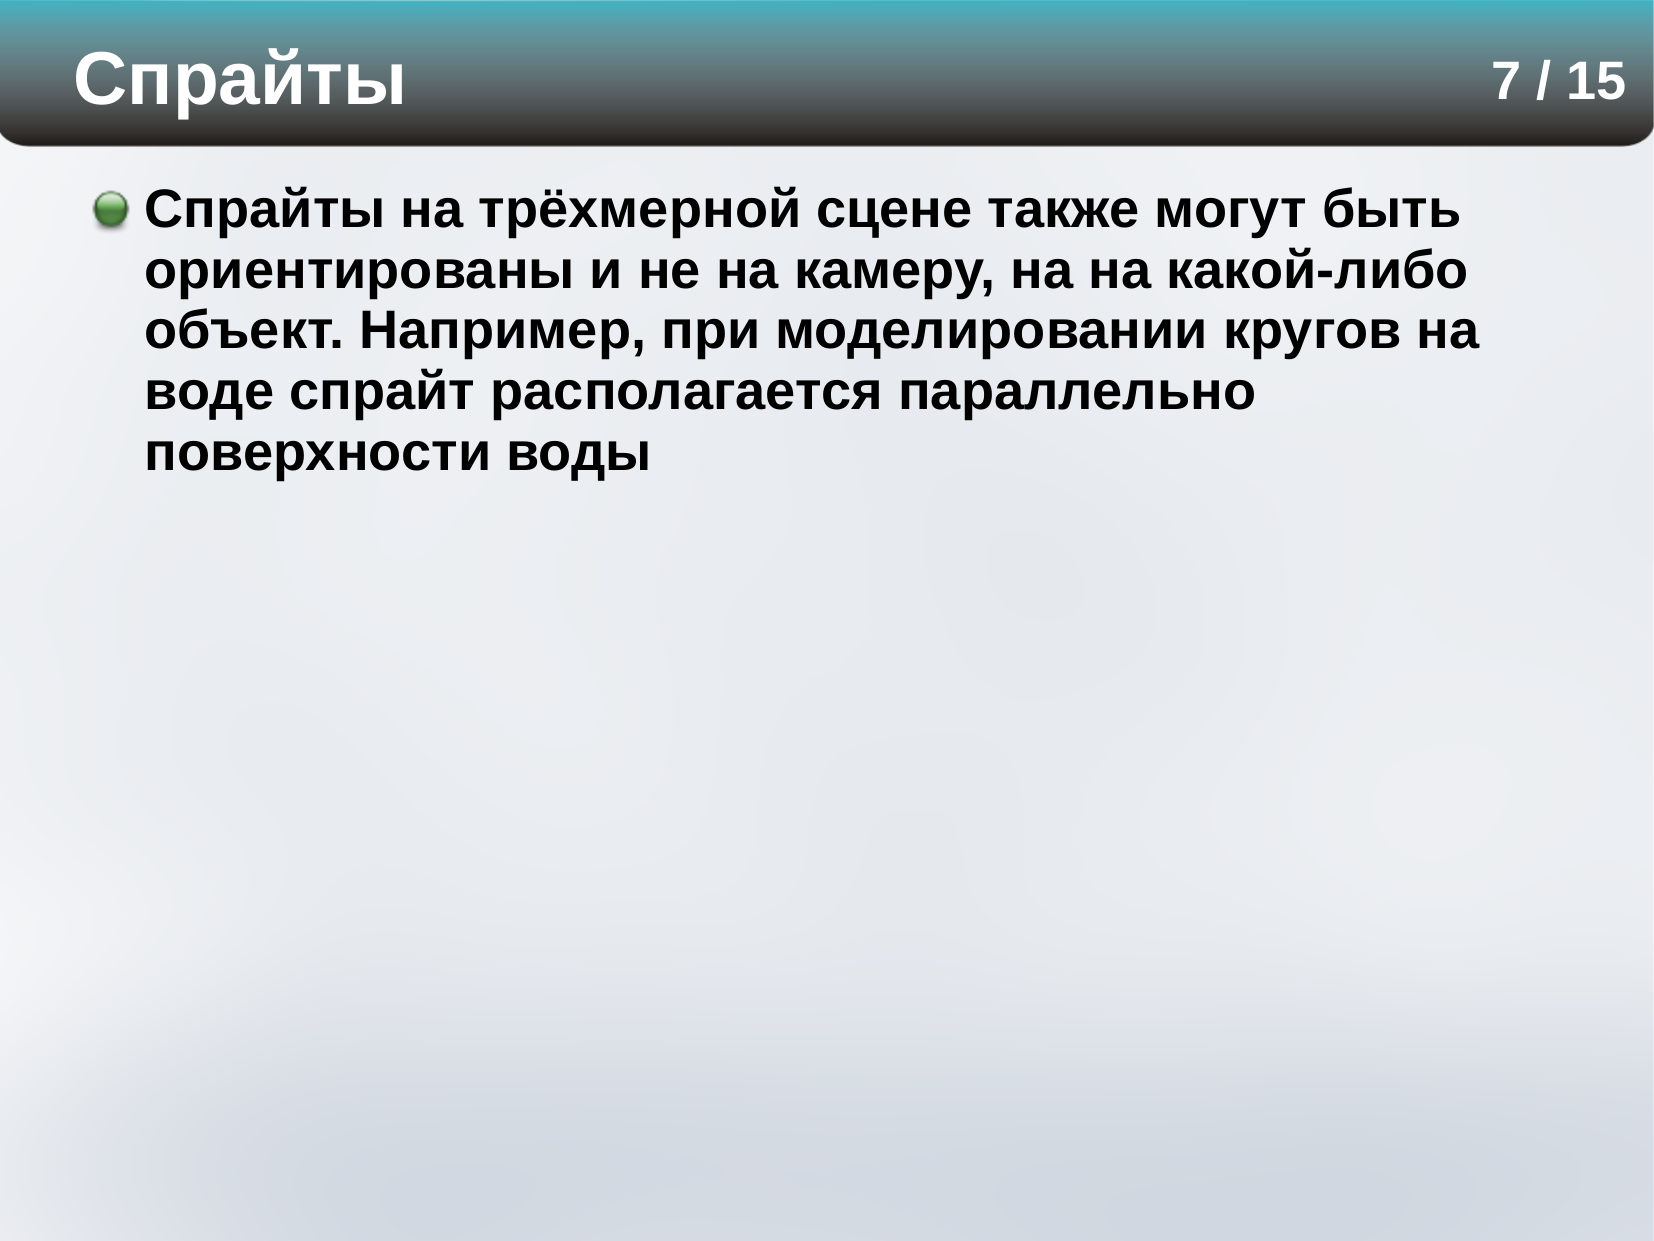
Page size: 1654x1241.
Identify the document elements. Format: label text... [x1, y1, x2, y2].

picture [0, 0, 1654, 1241]
text_box Спрайты на трёхмерной сцене также могут быть ориентированы и не на камеру, на на какой-либо объект. Например, при моделировании кругов на воде спрайт располагается параллельно поверхности воды [70, 171, 1595, 489]
text_box <номер> / 15 [1476, 42, 1654, 179]
text_box Спрайты [59, 29, 1359, 129]
